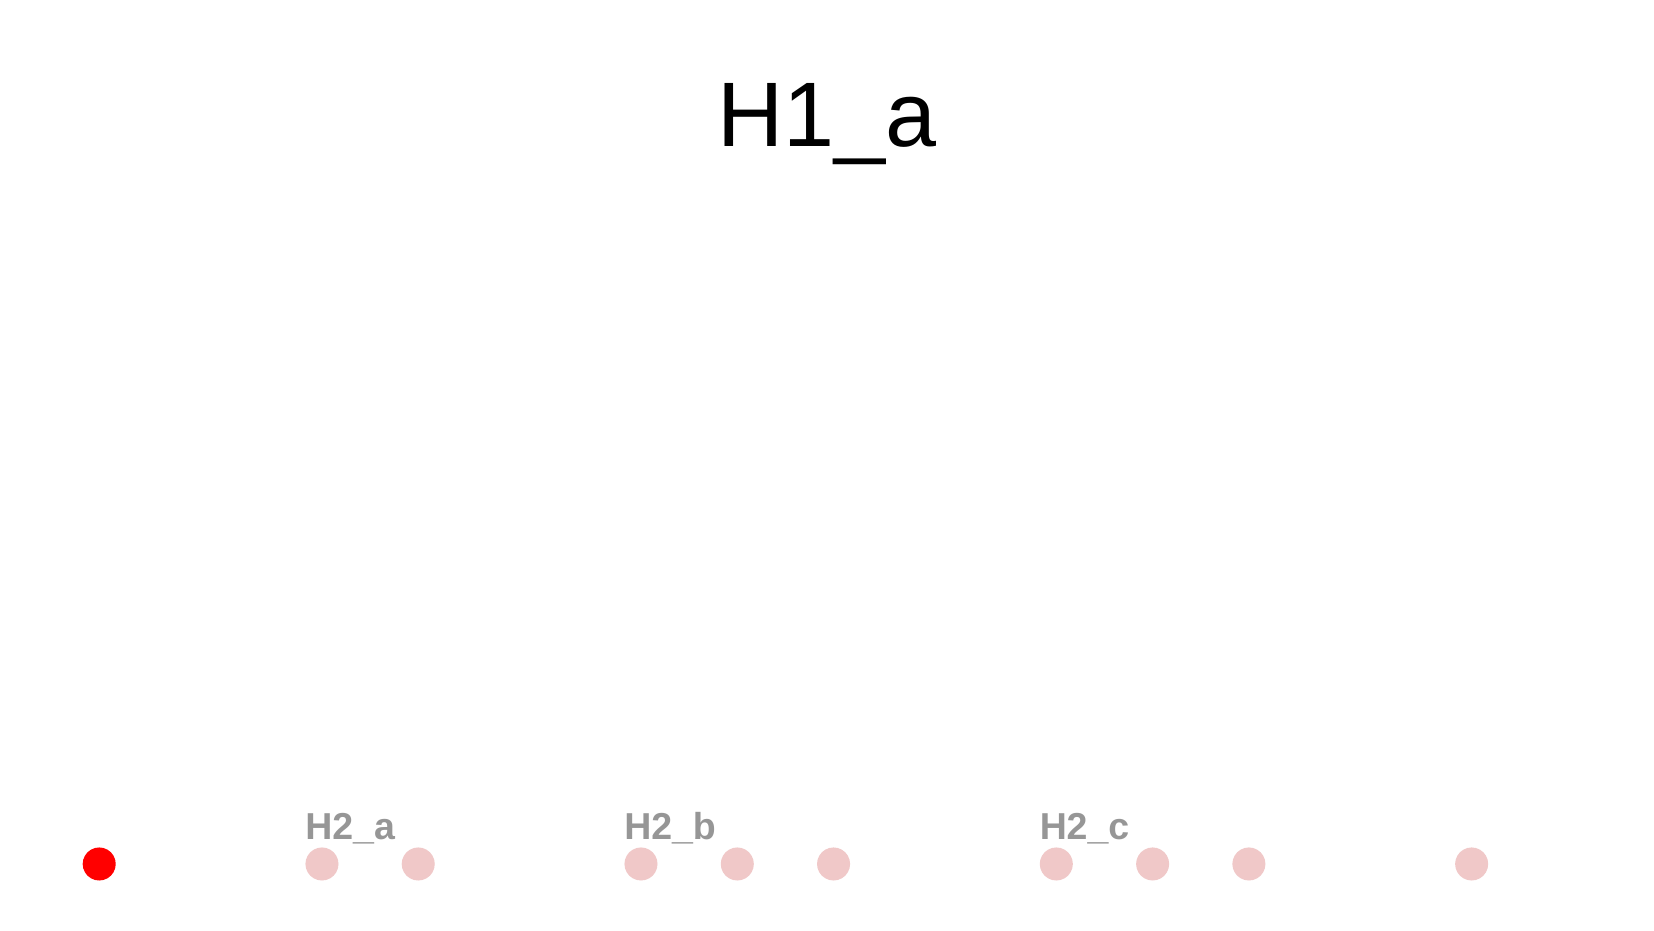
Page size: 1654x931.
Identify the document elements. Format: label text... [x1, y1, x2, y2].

text_box [82, 847, 116, 881]
text_box [1232, 847, 1266, 881]
text_box H2_a [305, 797, 624, 848]
text_box [1136, 847, 1170, 881]
text_box [1455, 847, 1489, 881]
title H1_a [82, 37, 1571, 193]
text_box H2_c [1039, 797, 1371, 848]
text_box [624, 848, 658, 881]
text_box [305, 848, 339, 881]
text_box H2_b [624, 797, 956, 848]
text_box [817, 847, 851, 881]
text_box [720, 847, 754, 881]
text_box [1039, 848, 1073, 881]
text_box [401, 847, 435, 881]
